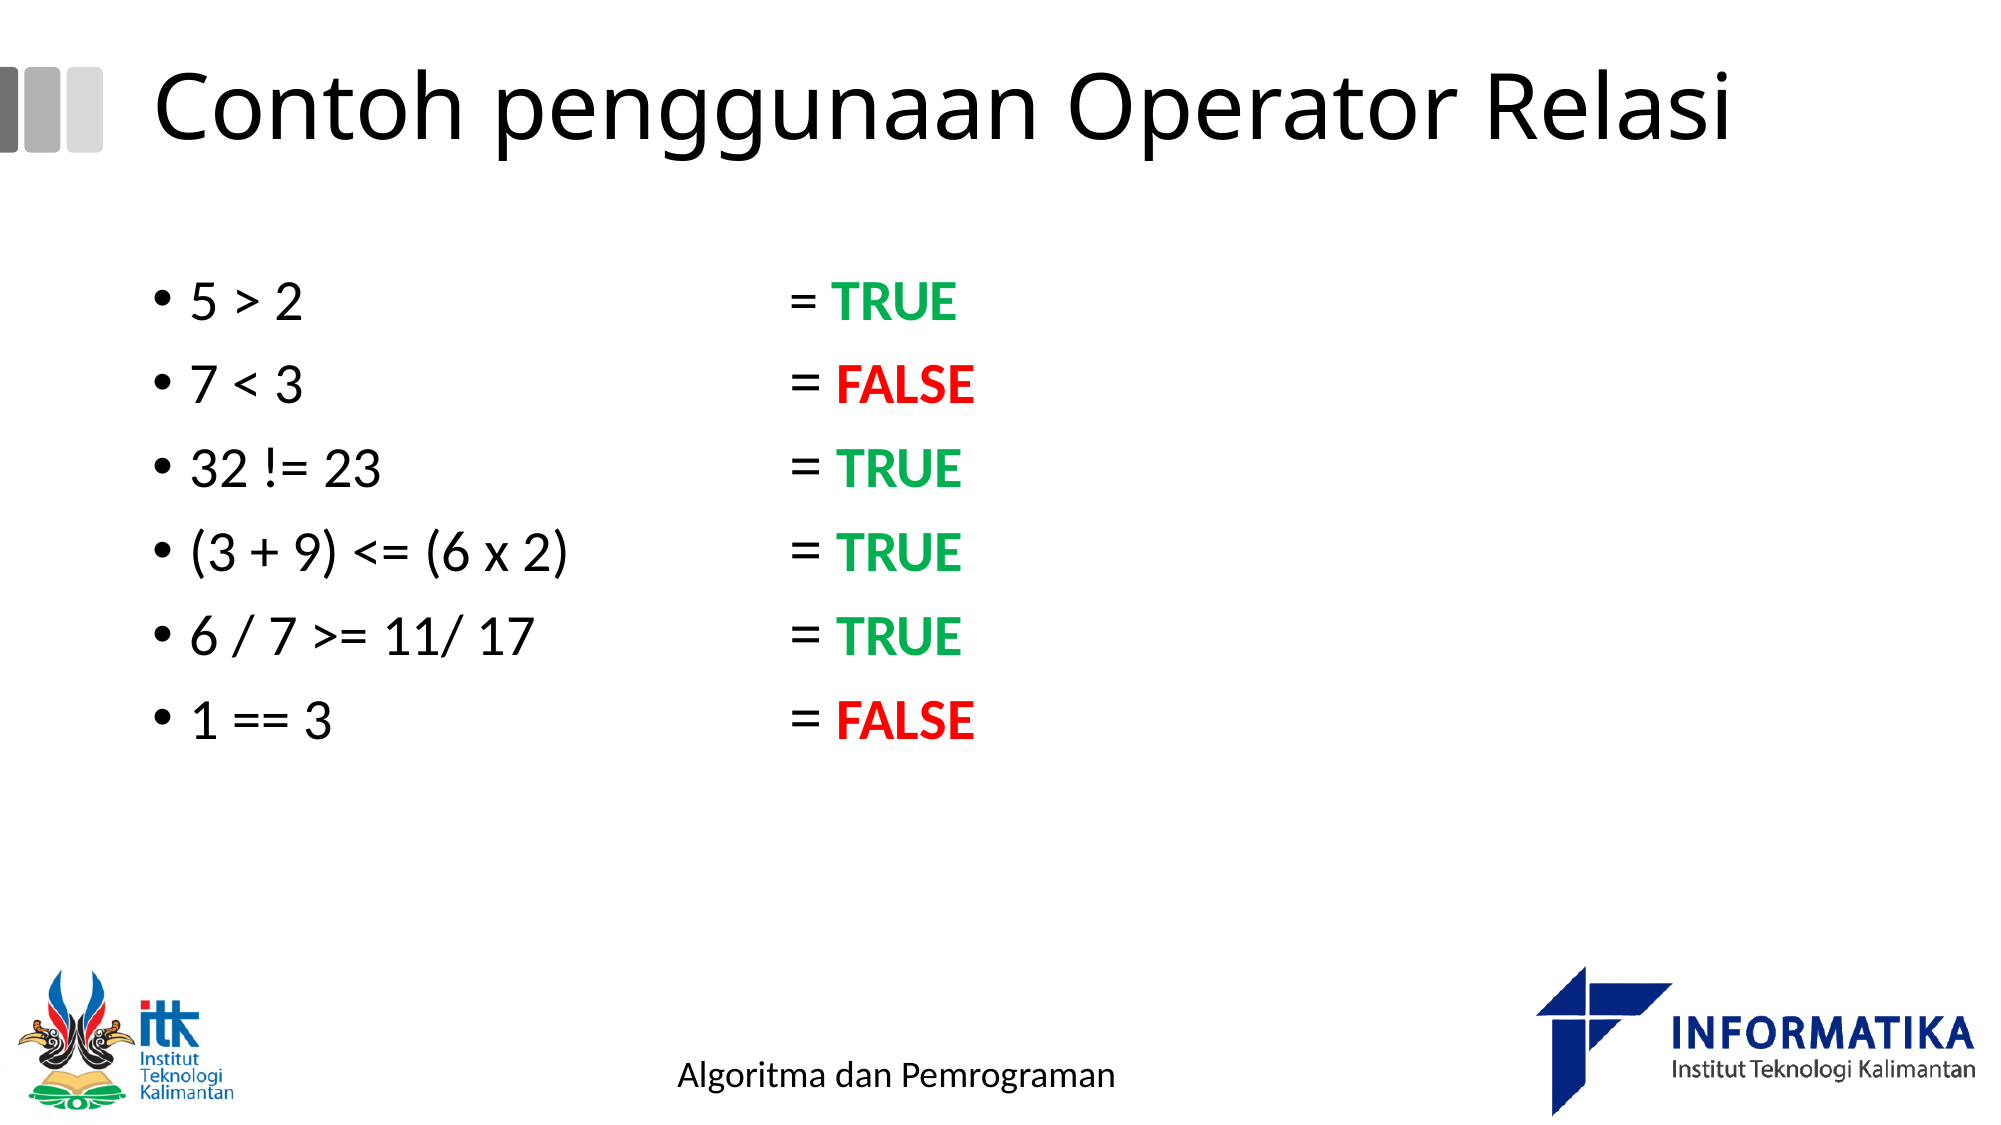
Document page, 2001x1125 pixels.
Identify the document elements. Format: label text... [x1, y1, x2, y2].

picture [1534, 965, 1976, 1118]
picture [0, 935, 252, 1125]
text_box 5 > 2 = TRUE 7 < 3 = FALSE 32 != 23 = TRUE (3 + 9) <= (6 x 2) = TRUE 6 / 7 >= 11/ 17 = TRUE 1 == 3 = FALSE [137, 262, 1863, 977]
text_box Algoritma dan Pemrograman [662, 1042, 1338, 1103]
text_box Contoh penggunaan Operator Relasi [137, 1, 1863, 219]
